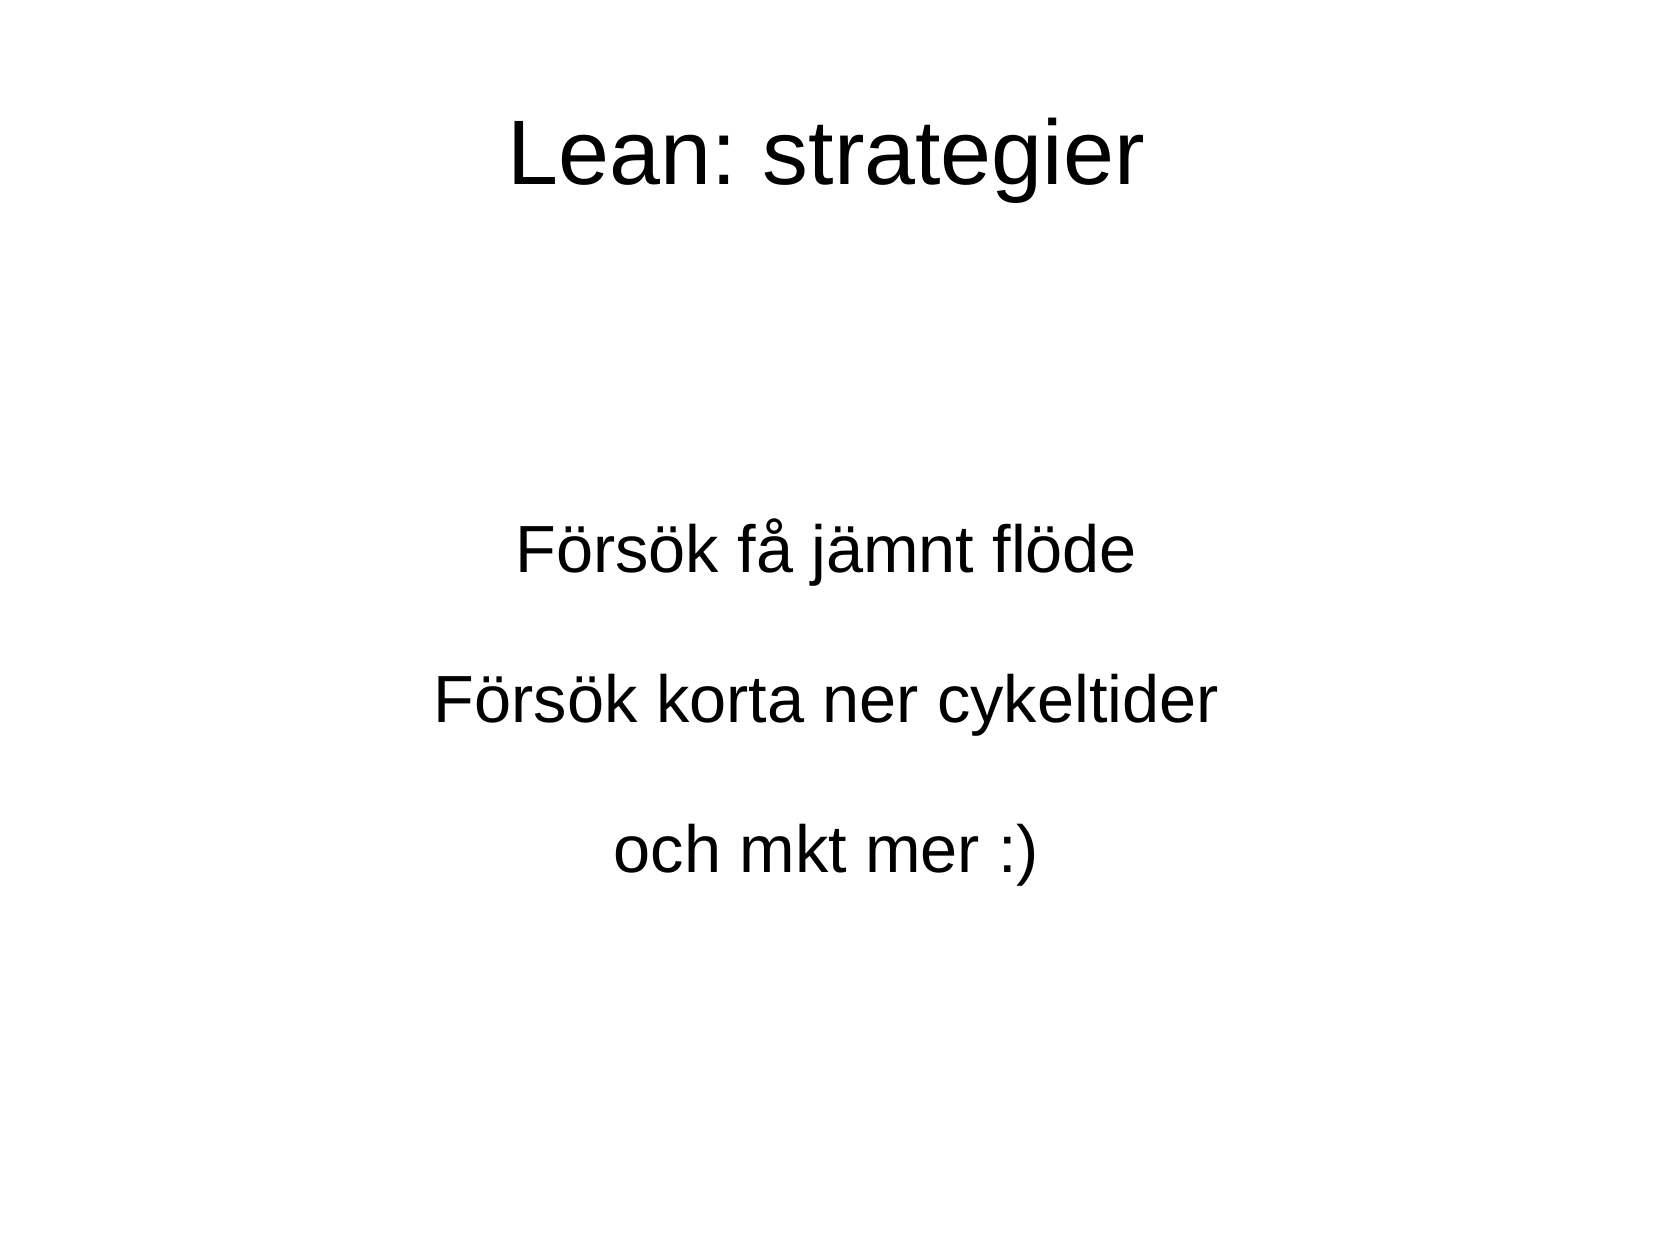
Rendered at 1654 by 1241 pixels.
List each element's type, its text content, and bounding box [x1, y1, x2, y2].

title Lean: strategier [82, 49, 1571, 257]
subtitle Försök få jämnt flöde Försök korta ner cykeltider och mkt mer :) [82, 290, 1571, 1109]
